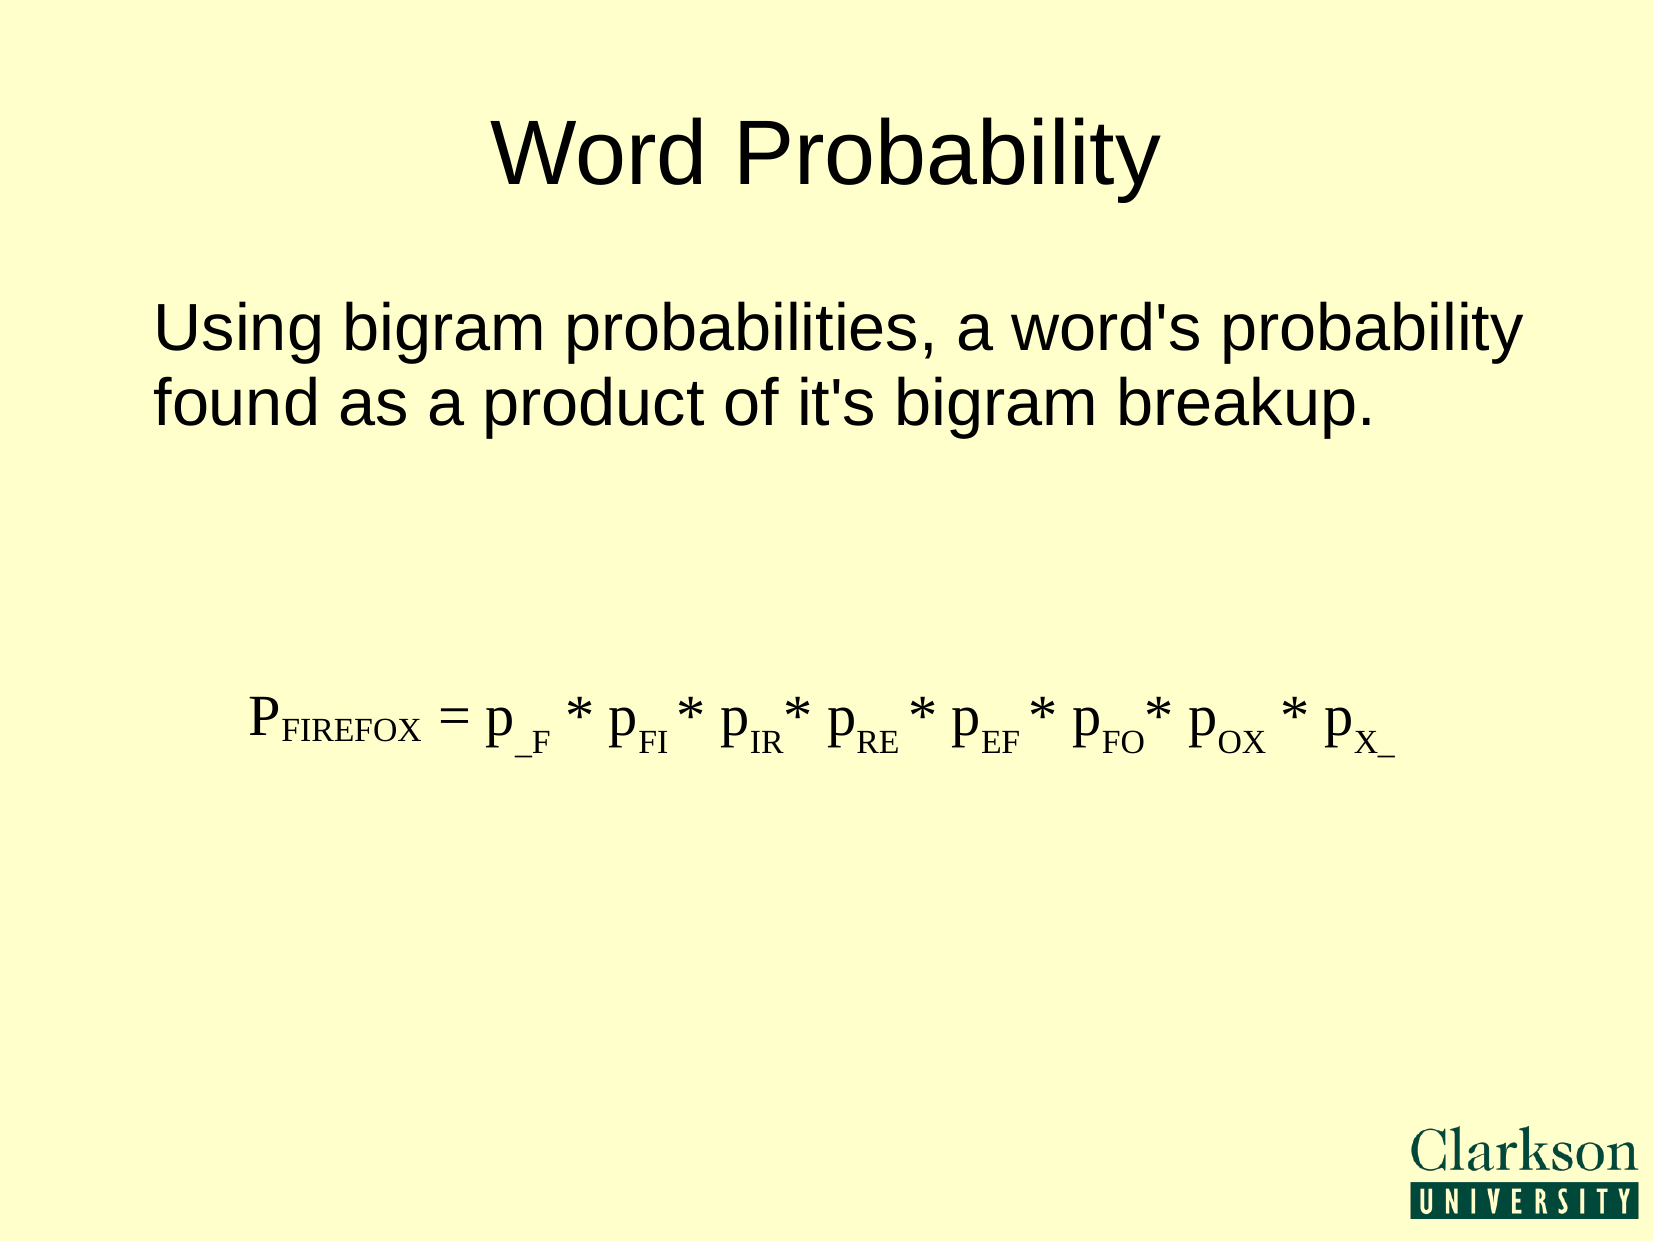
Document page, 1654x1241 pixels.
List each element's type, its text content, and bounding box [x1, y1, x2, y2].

text_box PFIREFOX = p_F * pFI * pIR* pRE * pEF * pFO* pOX * pX_ [165, 675, 1479, 810]
picture [1410, 1124, 1639, 1219]
title Word Probability [82, 49, 1571, 257]
list Using bigram probabilities, a word's probability found as a product of it's bigram breakup. [82, 290, 1571, 1010]
